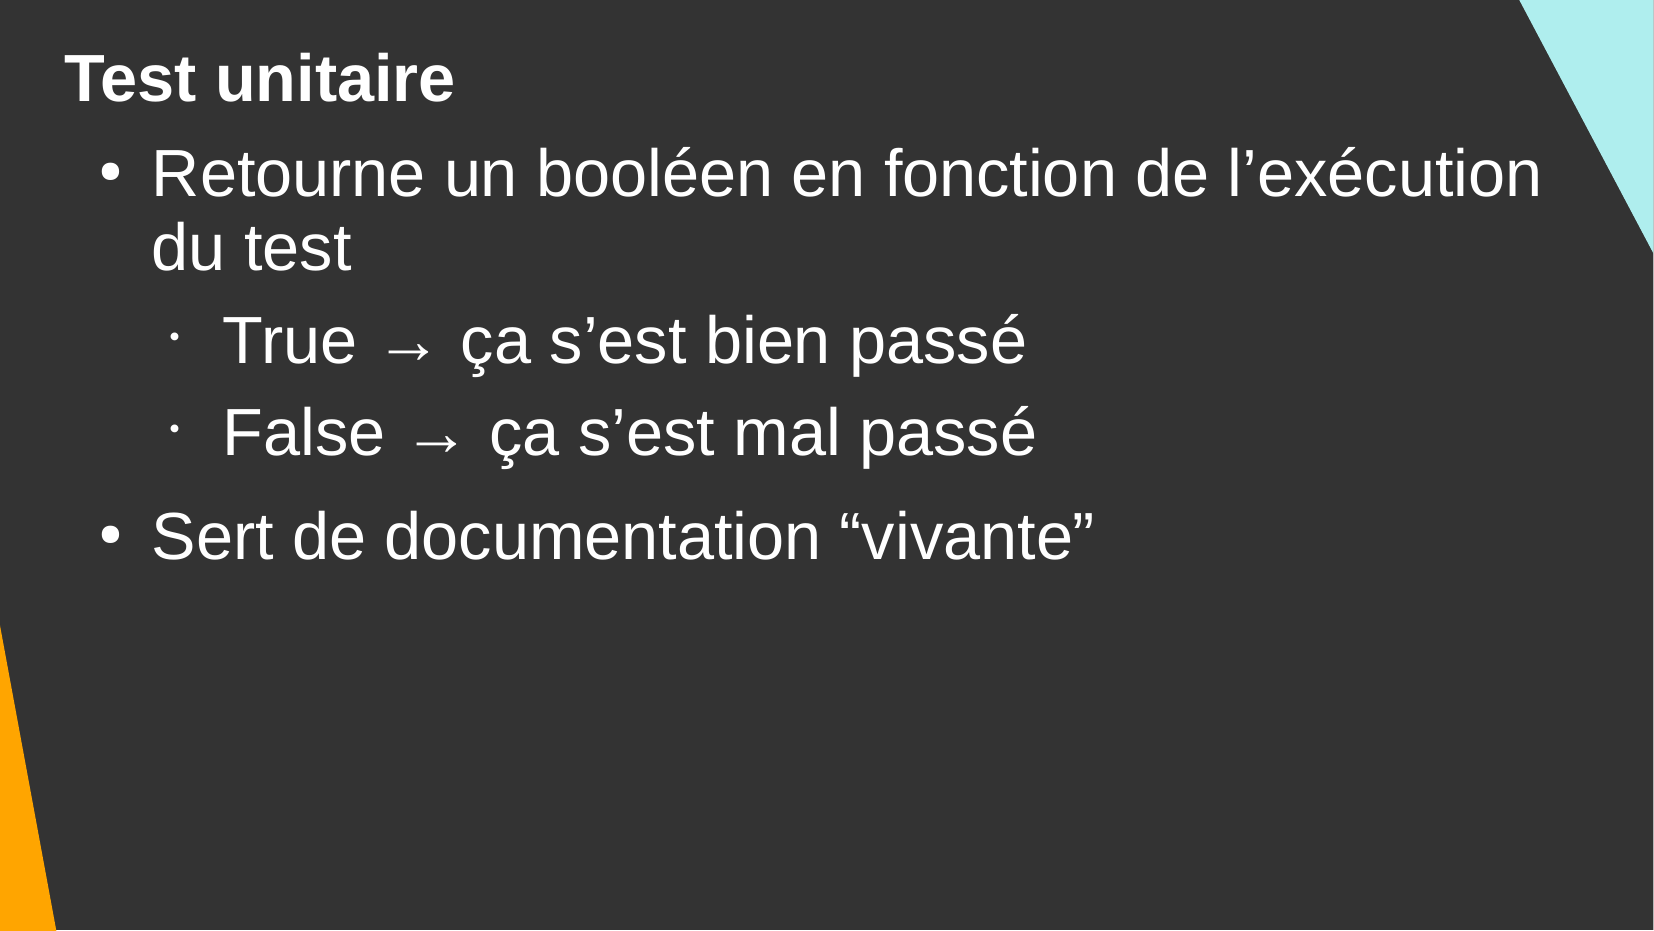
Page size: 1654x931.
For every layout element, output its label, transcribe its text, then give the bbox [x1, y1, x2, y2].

list Retourne un booléen en fonction de l’exécution du test True → ça s’est bien passé False → ça s’est mal passé Sert de documentation “vivante” [80, 135, 1620, 839]
title Test unitaire [64, 40, 1635, 116]
text_box [1519, 0, 1654, 255]
text_box [0, 625, 57, 931]
